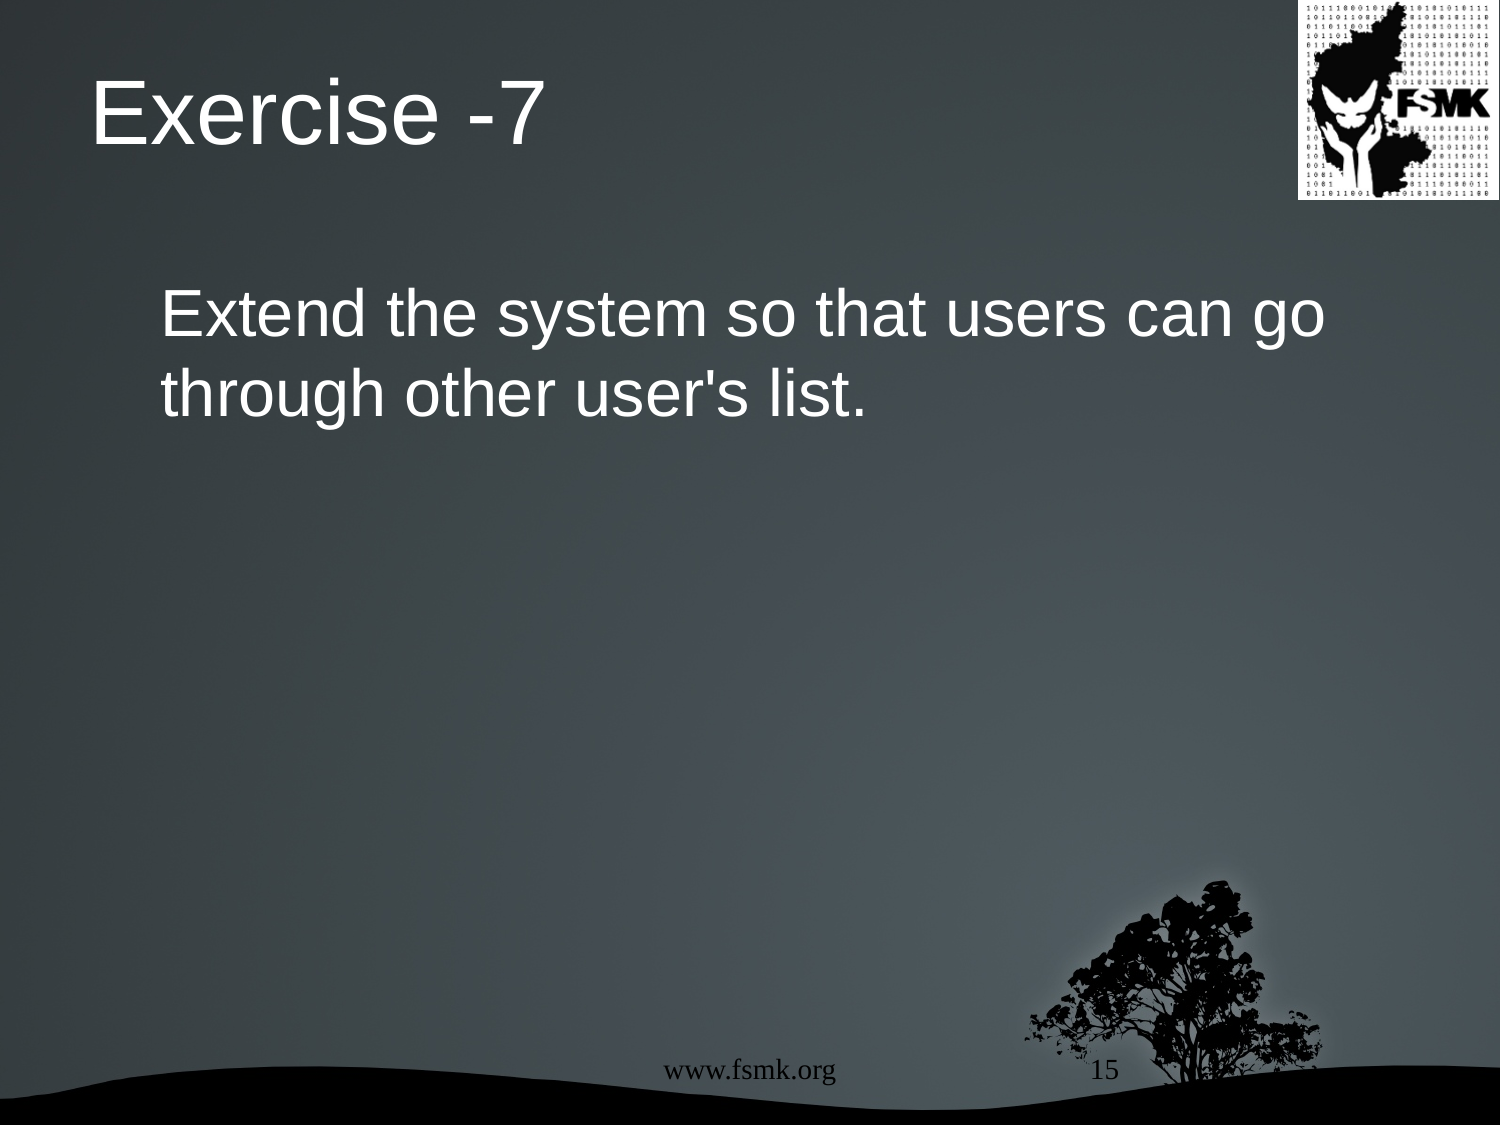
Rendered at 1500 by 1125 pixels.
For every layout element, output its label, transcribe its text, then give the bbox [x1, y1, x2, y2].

text_box <number> [1074, 1042, 1425, 1103]
title Exercise -7 [75, 45, 1425, 233]
text_box www.fsmk.org [512, 1042, 988, 1103]
picture [0, 0, 1500, 1125]
list Extend the system so that users can go through other user's list. [75, 262, 1425, 1005]
